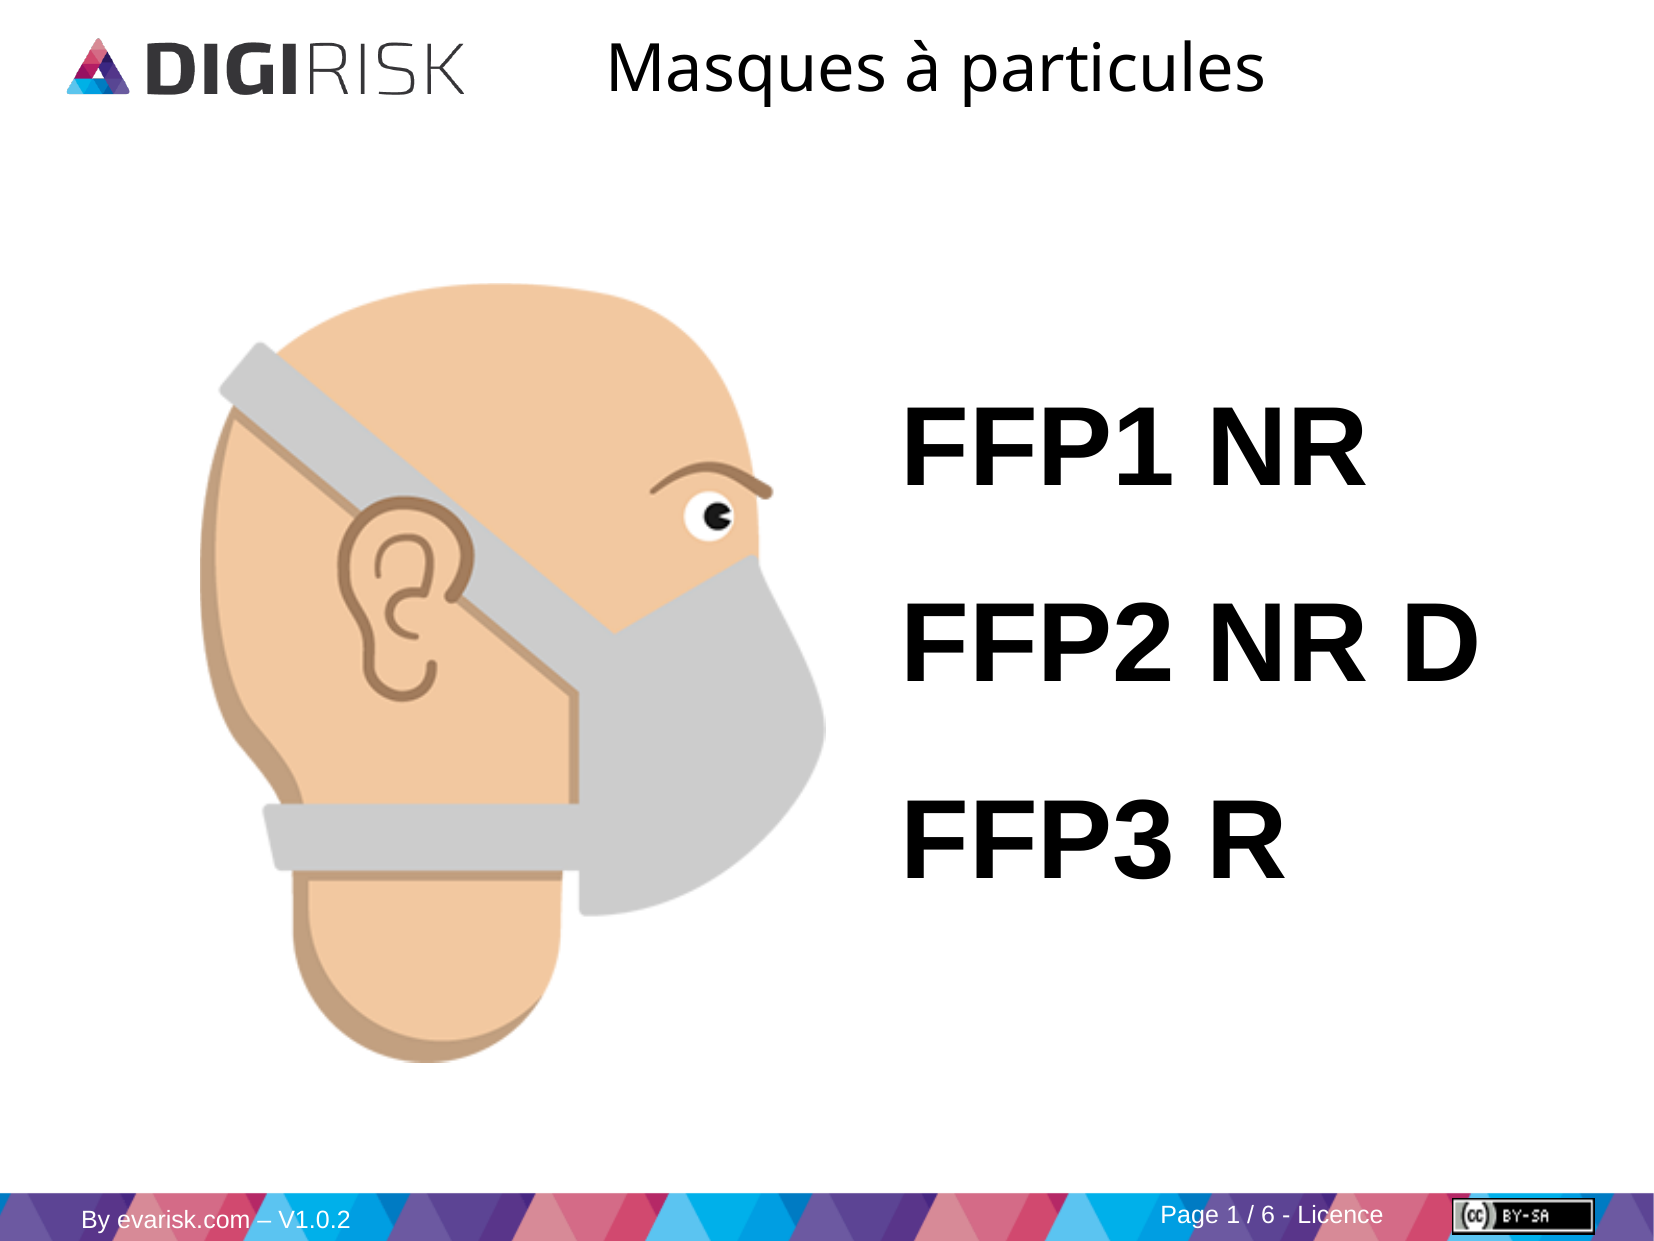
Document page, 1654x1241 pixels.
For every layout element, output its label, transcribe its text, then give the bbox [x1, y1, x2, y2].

picture [64, 35, 464, 95]
picture [200, 283, 826, 1063]
picture [0, 1175, 1654, 1241]
text_box FFP1 NR FFP2 NR D FFP3 R [885, 376, 1536, 910]
picture [1194, 1211, 1201, 1226]
title Masques à particules [484, 24, 1388, 107]
